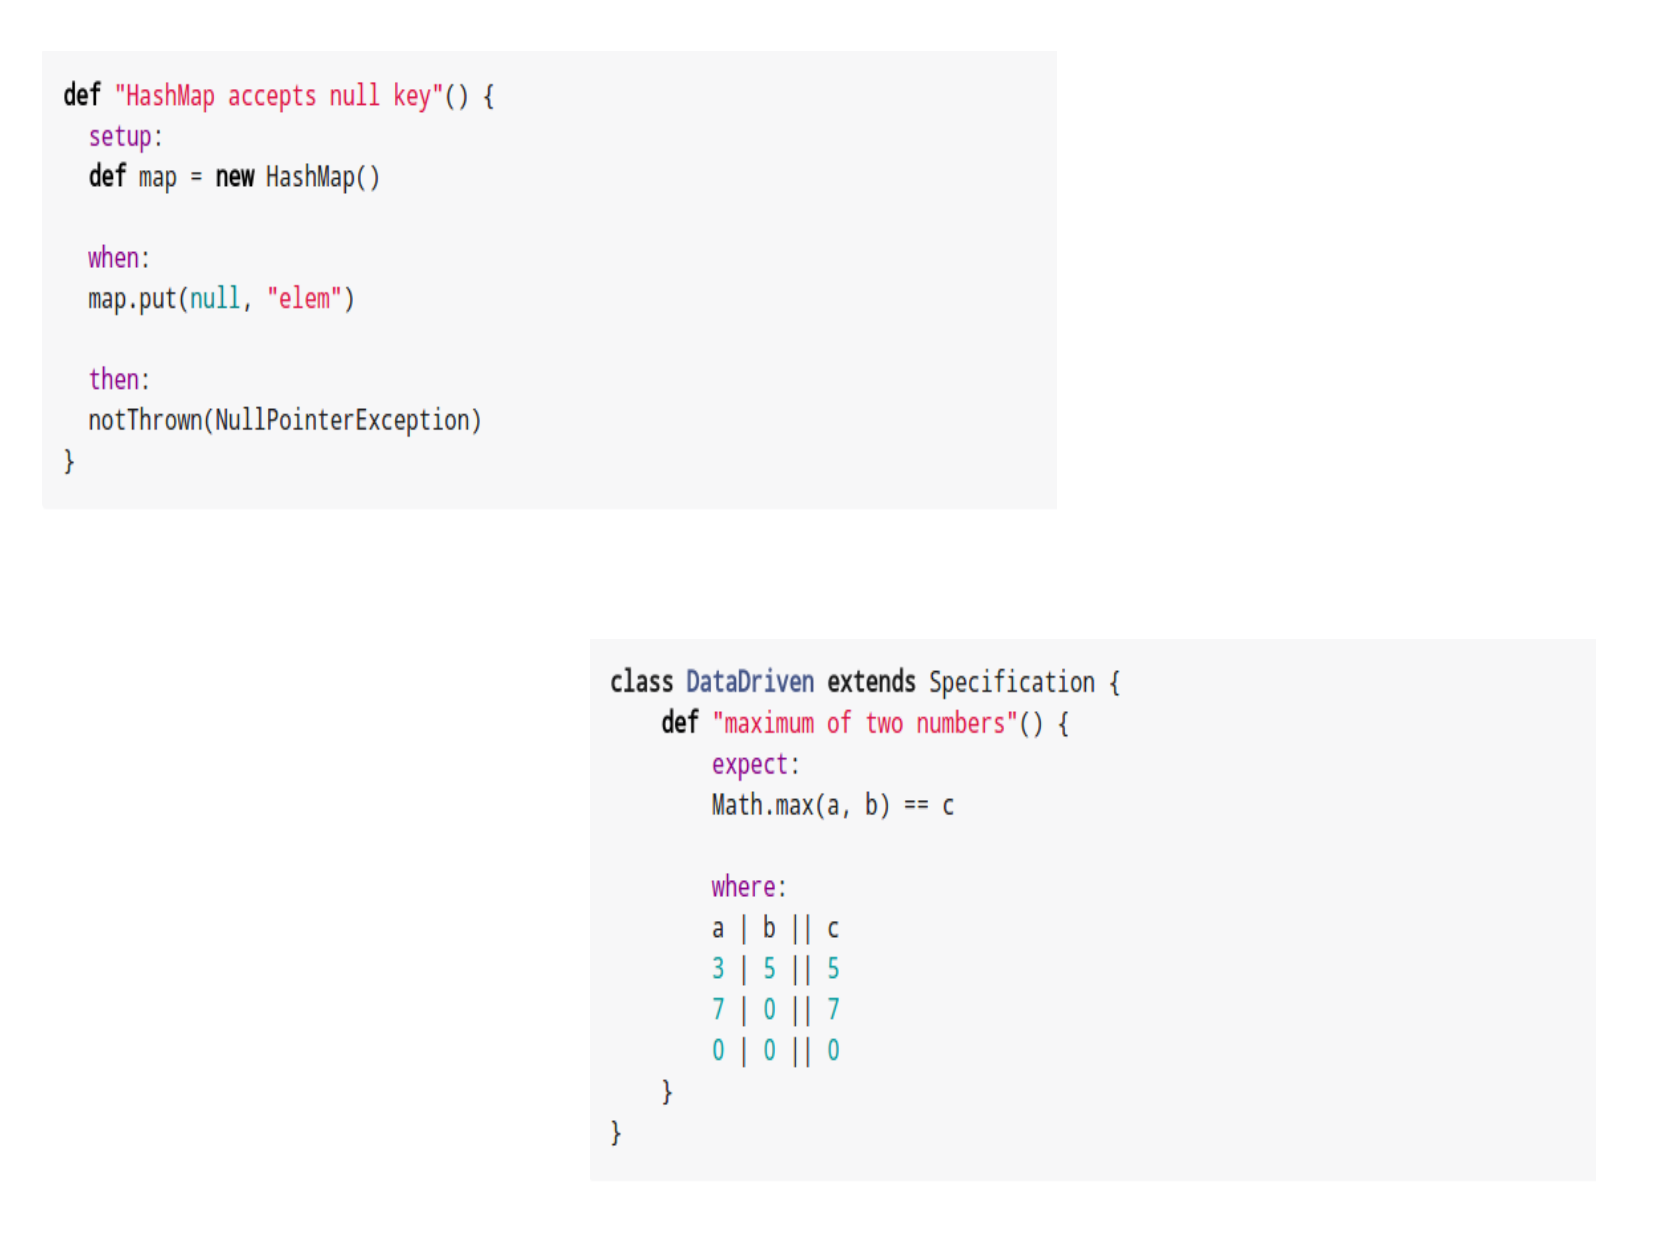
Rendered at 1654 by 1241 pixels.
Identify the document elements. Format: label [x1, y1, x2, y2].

picture [590, 639, 1596, 1185]
picture [42, 51, 1057, 513]
